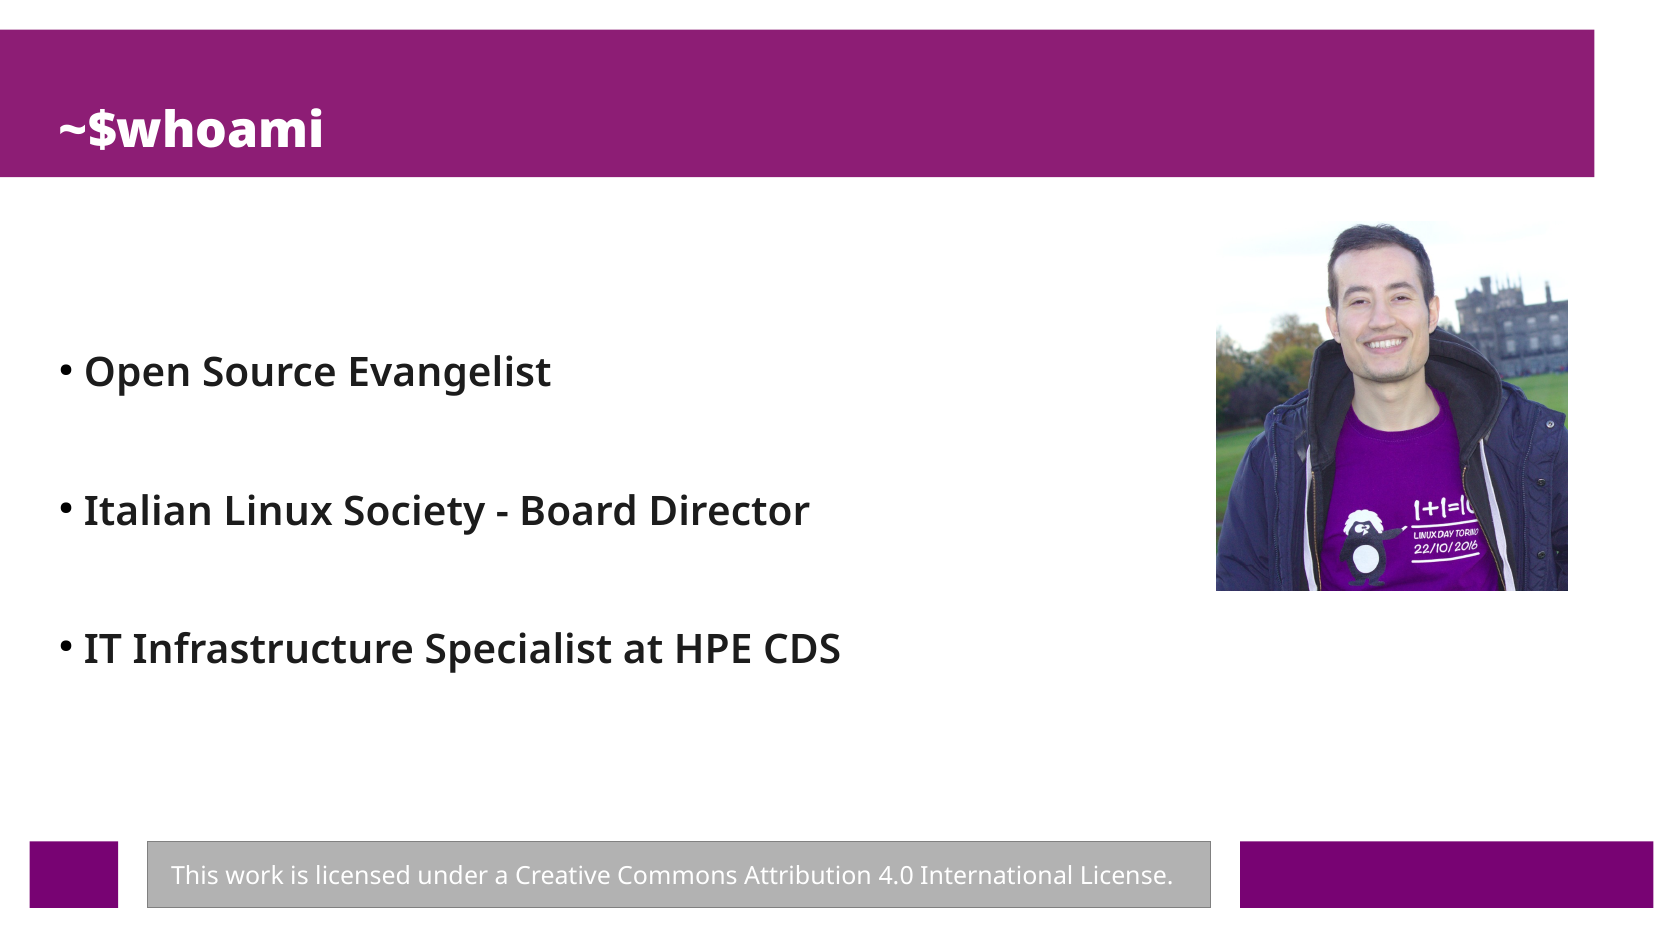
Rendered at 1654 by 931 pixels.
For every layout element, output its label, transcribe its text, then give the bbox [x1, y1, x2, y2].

picture [1216, 221, 1568, 591]
title ~$whoami [59, 44, 1595, 163]
list Open Source Evangelist Italian Linux Society - Board Director IT Infrastructure Specialist at HPE CDS [59, 221, 1565, 798]
